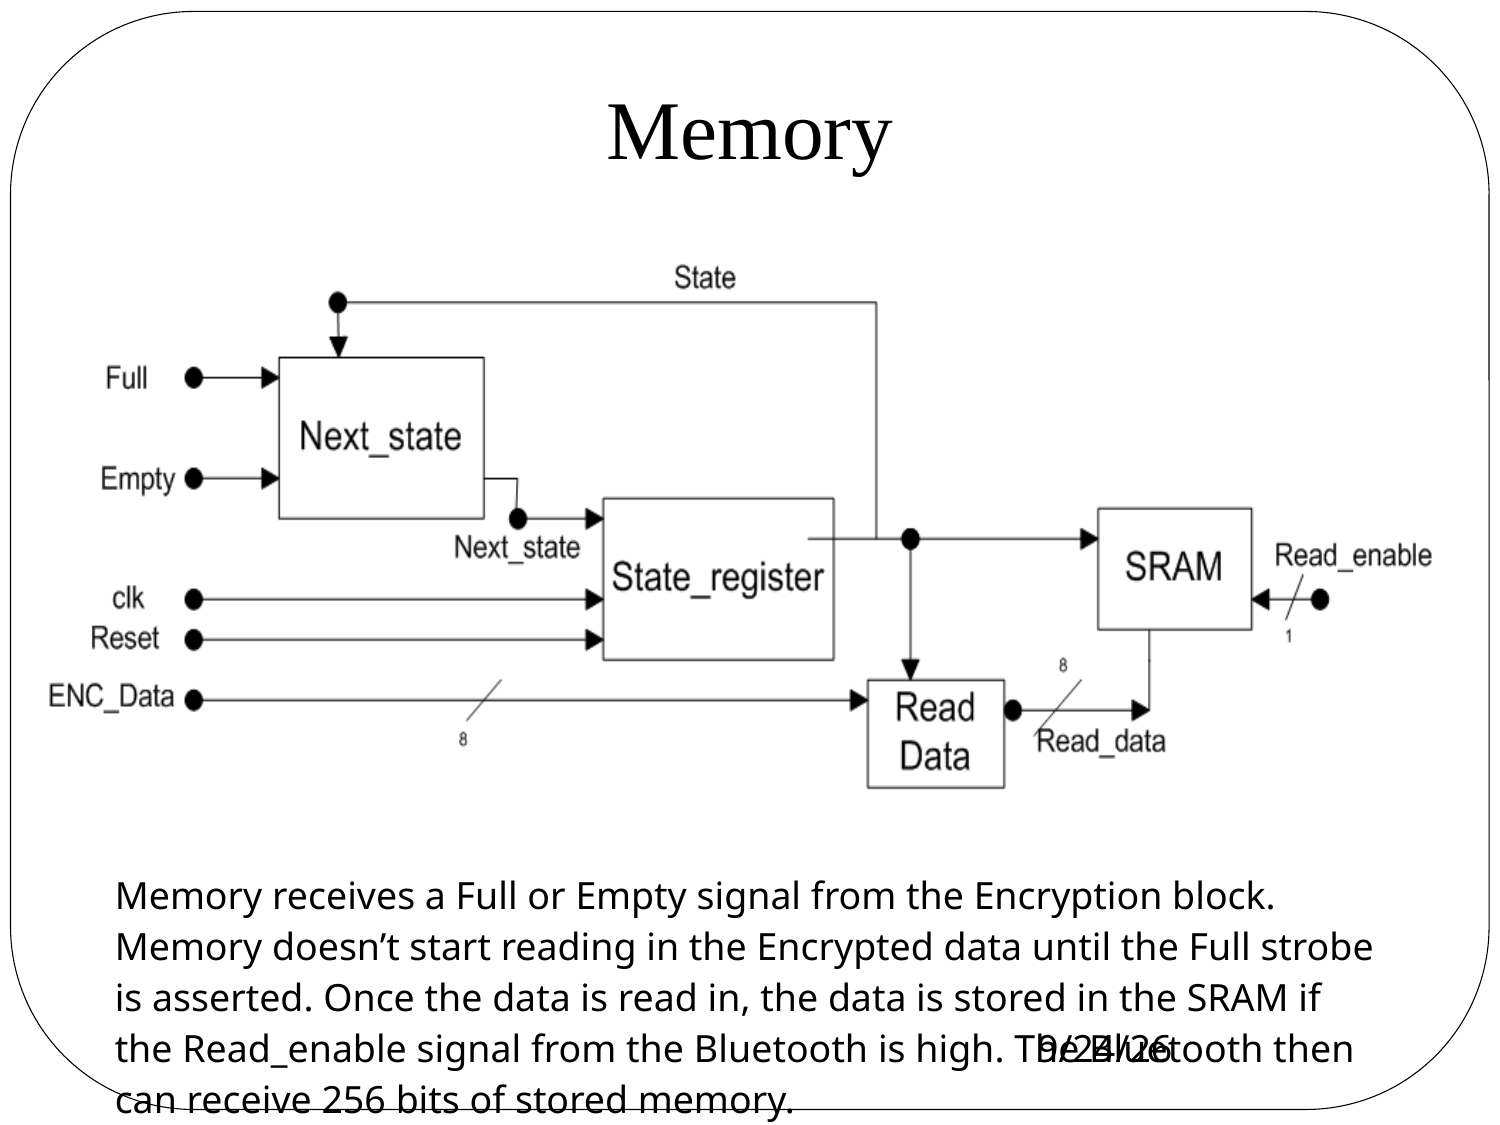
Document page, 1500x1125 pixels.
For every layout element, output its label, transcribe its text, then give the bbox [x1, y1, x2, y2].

picture [24, 236, 1463, 838]
text_box Memory receives a Full or Empty signal from the Encryption block. Memory doesn’t start reading in the Encrypted data until the Full strobe is asserted. Once the data is read in, the data is stored in the SRAM if the Read_enable signal from the Bluetooth is high. The Bluetooth then can receive 256 bits of stored memory. [99, 862, 1400, 1060]
title Memory [112, 37, 1388, 225]
